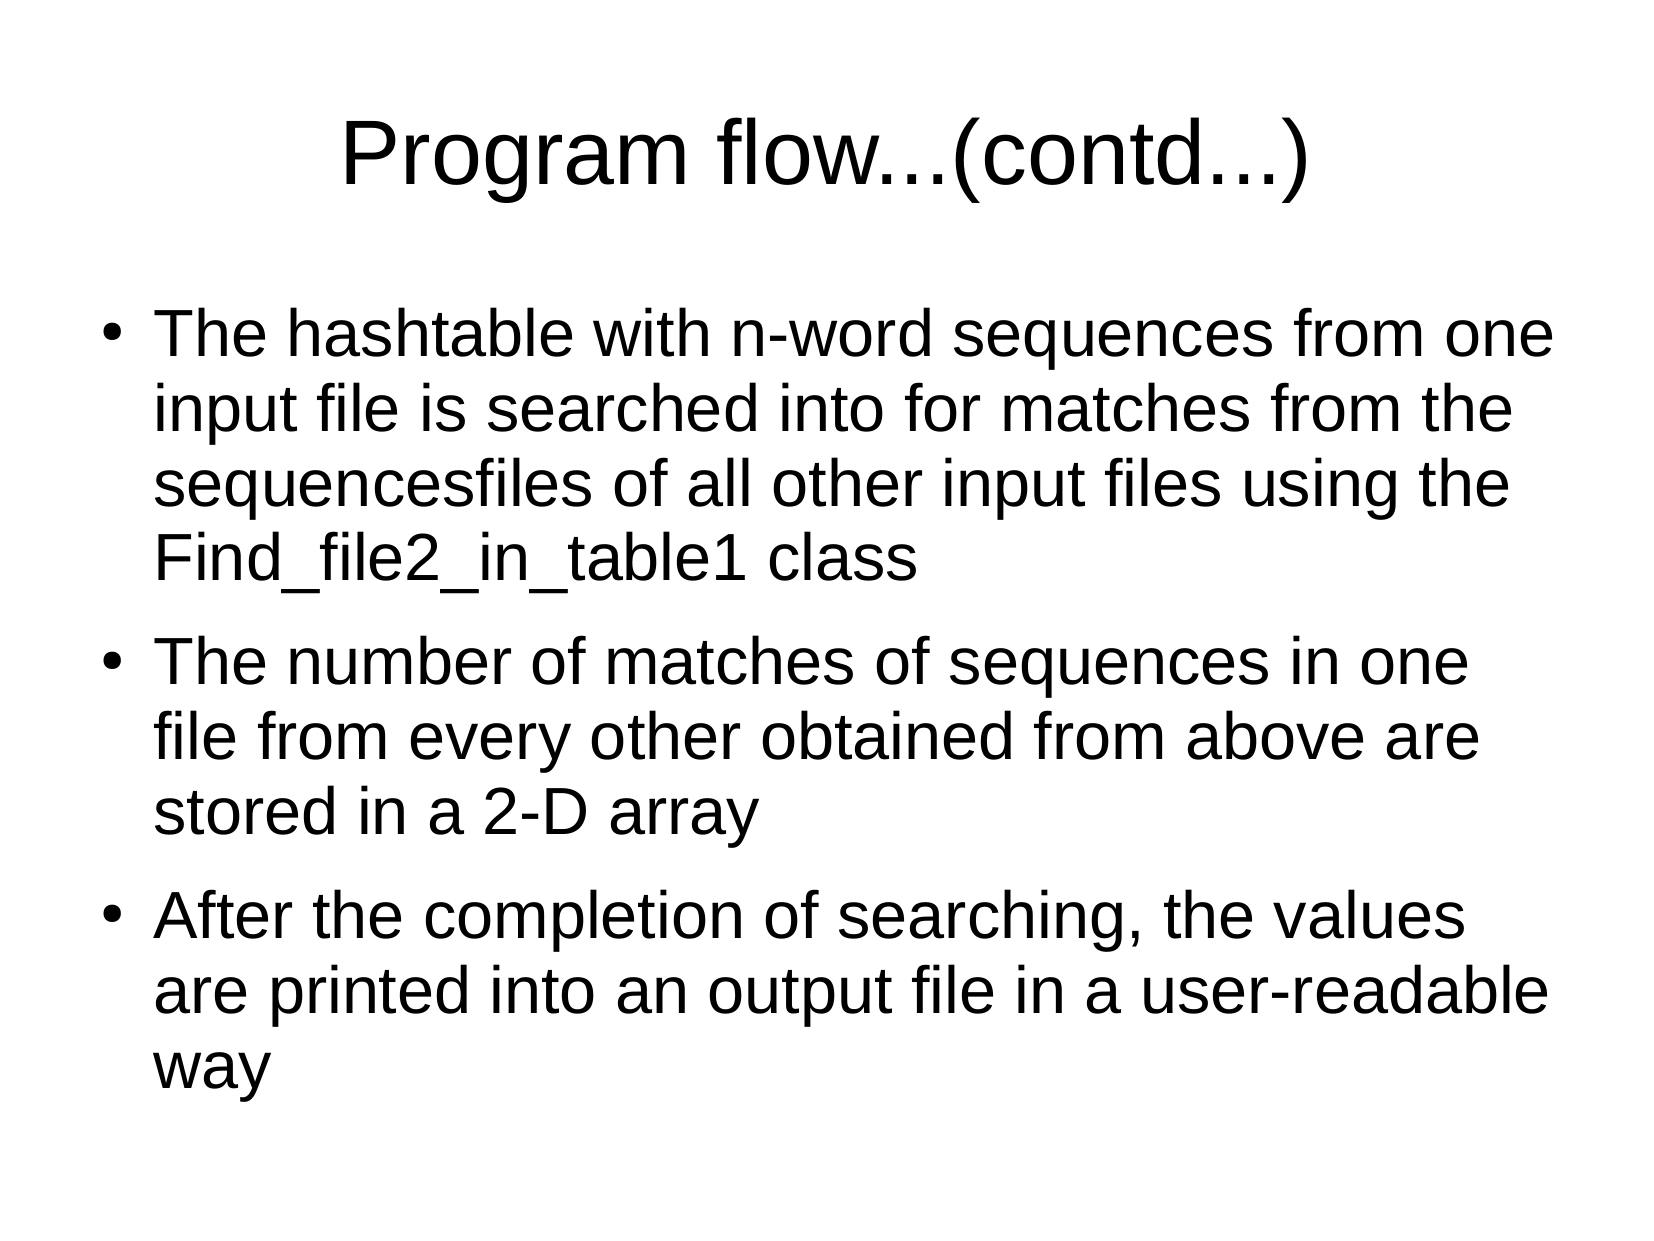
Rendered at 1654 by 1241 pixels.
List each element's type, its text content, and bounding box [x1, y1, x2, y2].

list The hashtable with n-word sequences from one input file is searched into for matches from the sequencesfiles of all other input files using the Find_file2_in_table1 class The number of matches of sequences in one file from every other obtained from above are stored in a 2-D array After the completion of searching, the values are printed into an output file in a user-readable way [82, 296, 1571, 1115]
title Program flow...(contd...) [82, 49, 1571, 257]
